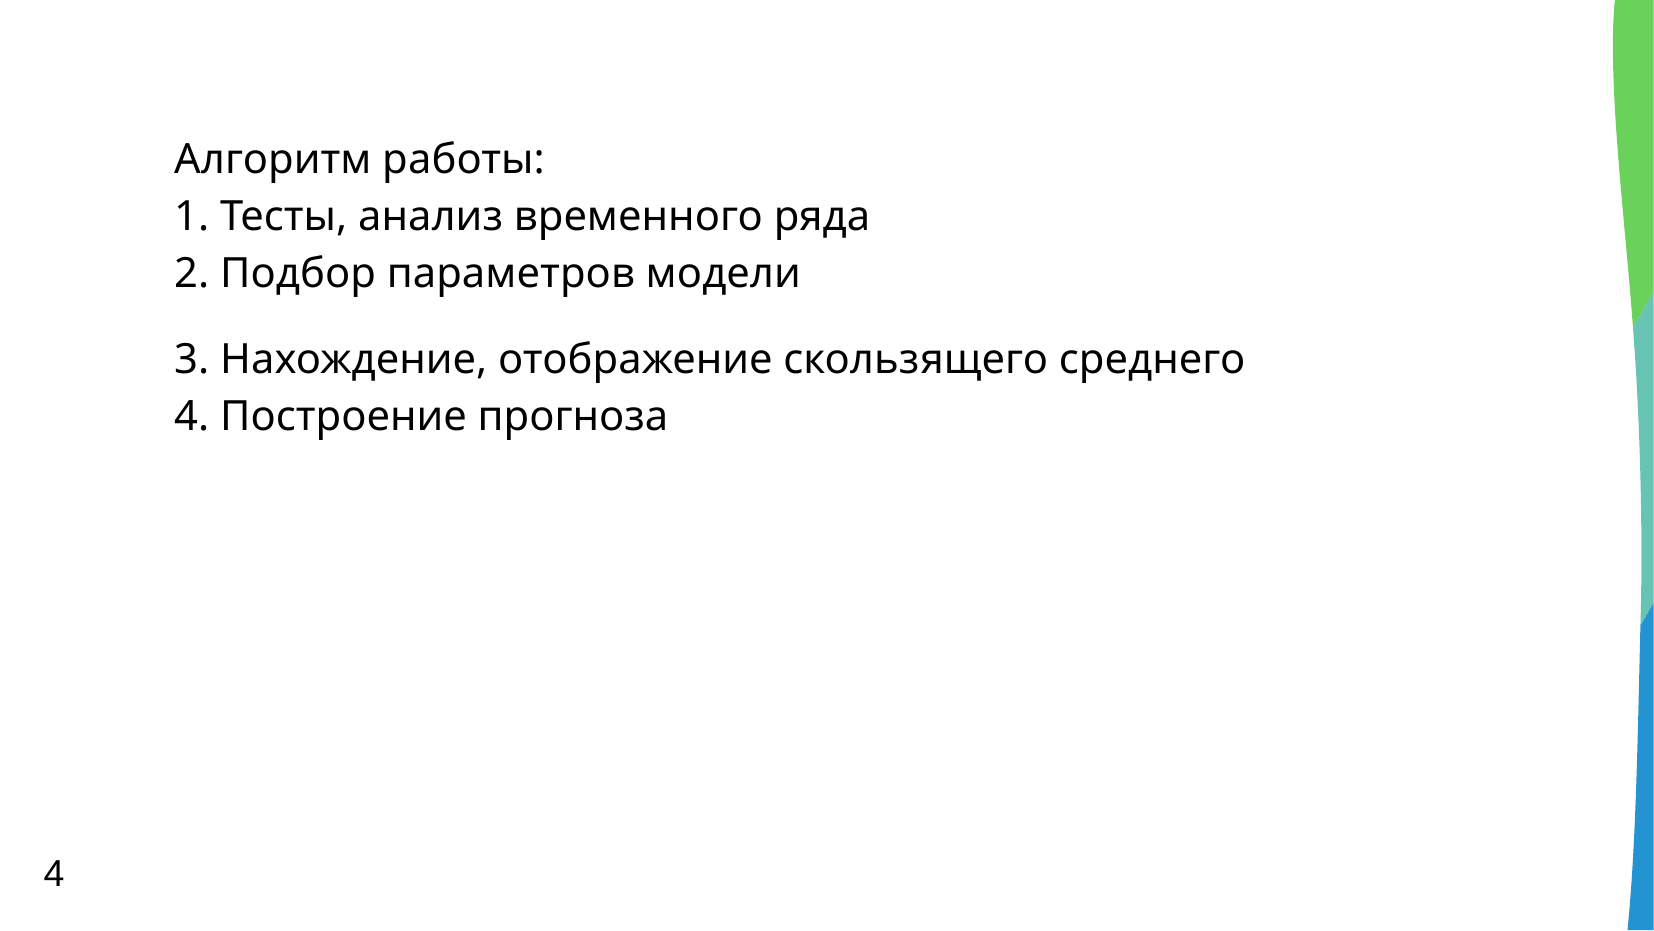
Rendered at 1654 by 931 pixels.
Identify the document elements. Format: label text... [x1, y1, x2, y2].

text_box Алгоритм работы: 1. Тесты, анализ временного ряда 2. Подбор параметров модели 3. Нахождение, отображение скользящего среднего 4. Построение прогноза [88, 53, 1533, 857]
text_box <номер> [28, 845, 591, 916]
